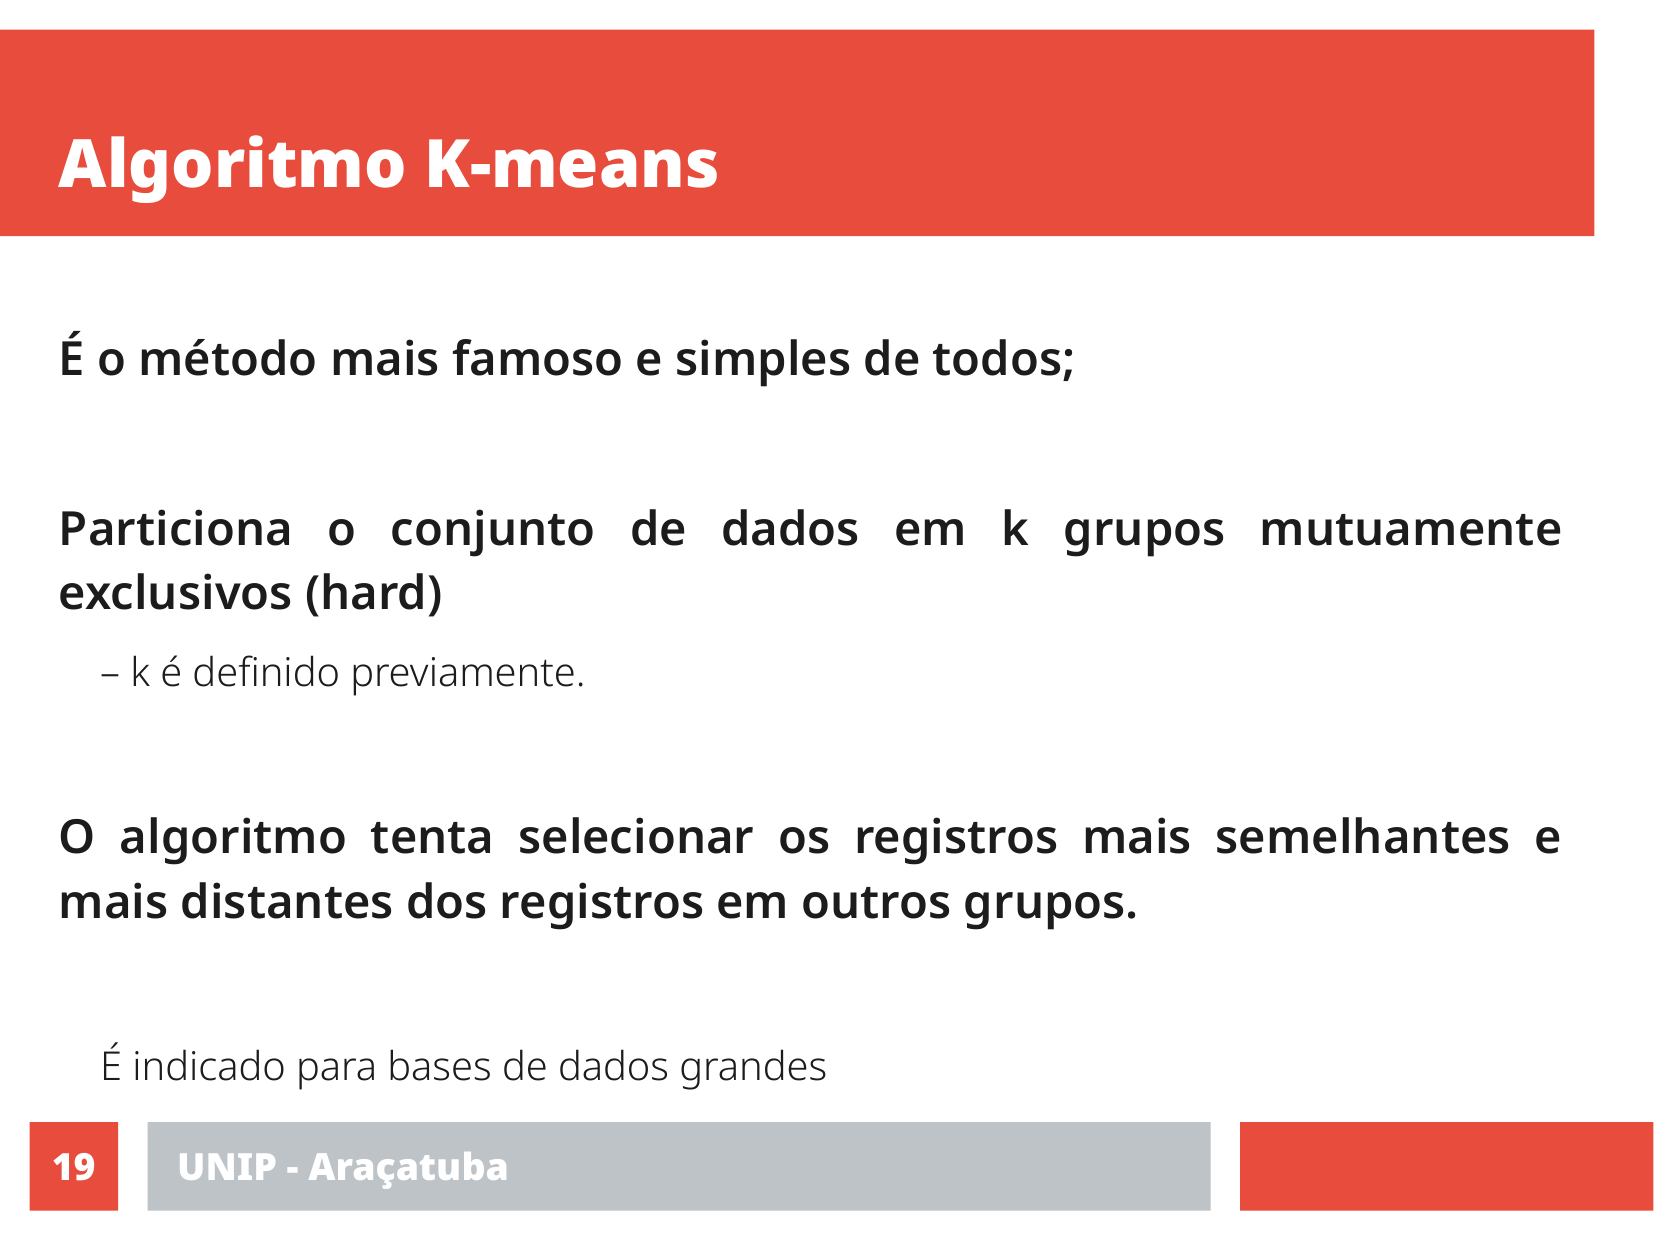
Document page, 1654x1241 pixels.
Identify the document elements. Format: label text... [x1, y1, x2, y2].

list É o método mais famoso e simples de todos; Particiona o conjunto de dados em k grupos mutuamente exclusivos (hard) – k é definido previamente. O algoritmo tenta selecionar os registros mais semelhantes e mais distantes dos registros em outros grupos. É indicado para bases de dados grandes [59, 324, 1565, 1093]
title Algoritmo K-means [59, 59, 1595, 207]
